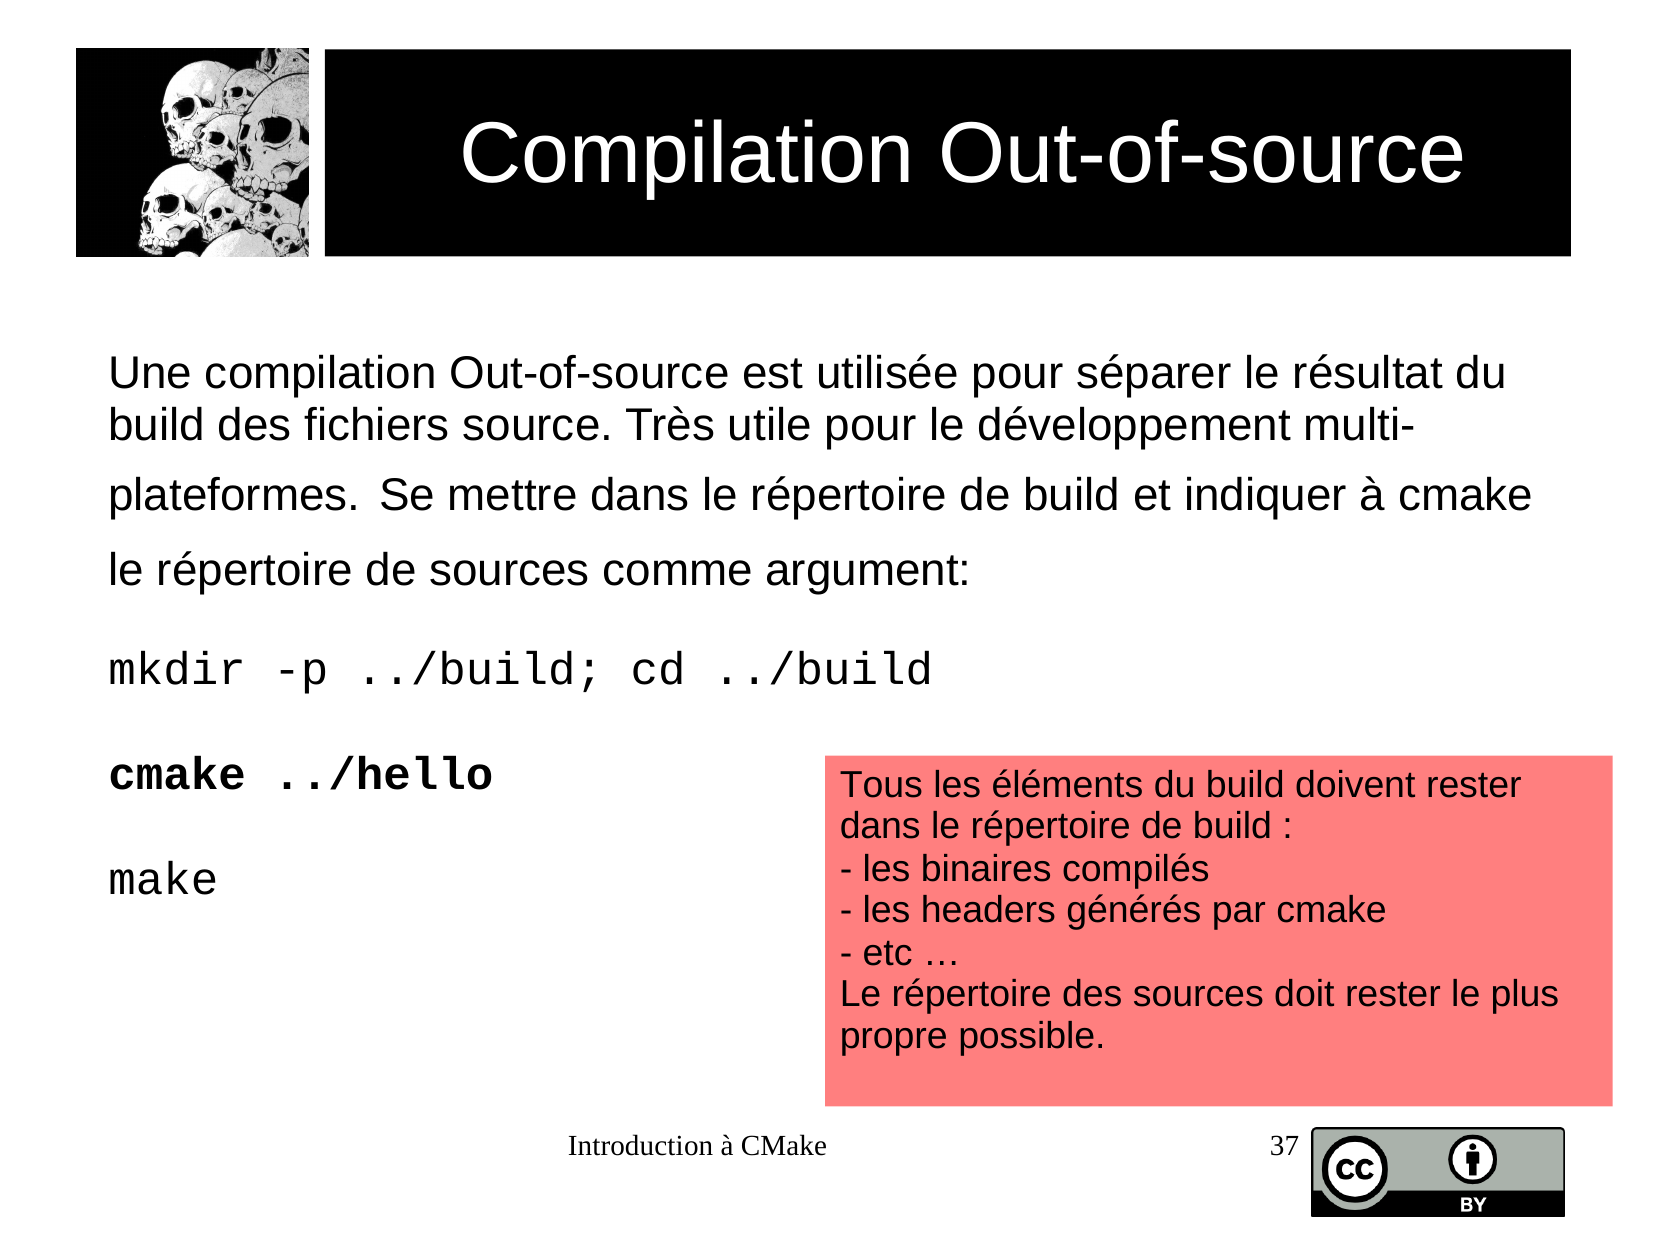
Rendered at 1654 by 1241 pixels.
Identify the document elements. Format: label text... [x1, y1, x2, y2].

title Compilation Out-of-source [324, 49, 1571, 257]
picture [76, 48, 309, 257]
list Une compilation Out-of-source est utilisée pour séparer le résultat du build des fichiers source. Très utile pour le développement multi-plateformes. Se mettre dans le répertoire de build et indiquer à cmake le répertoire de sources comme argument: mkdir -p ../build; cd ../build cmake ../hello make [37, 289, 1576, 946]
text_box Tous les éléments du build doivent rester dans le répertoire de build : - les binaires compilés - les headers générés par cmake - etc … Le répertoire des sources doit rester le plus propre possible. [825, 755, 1613, 1107]
picture [1311, 1127, 1565, 1217]
